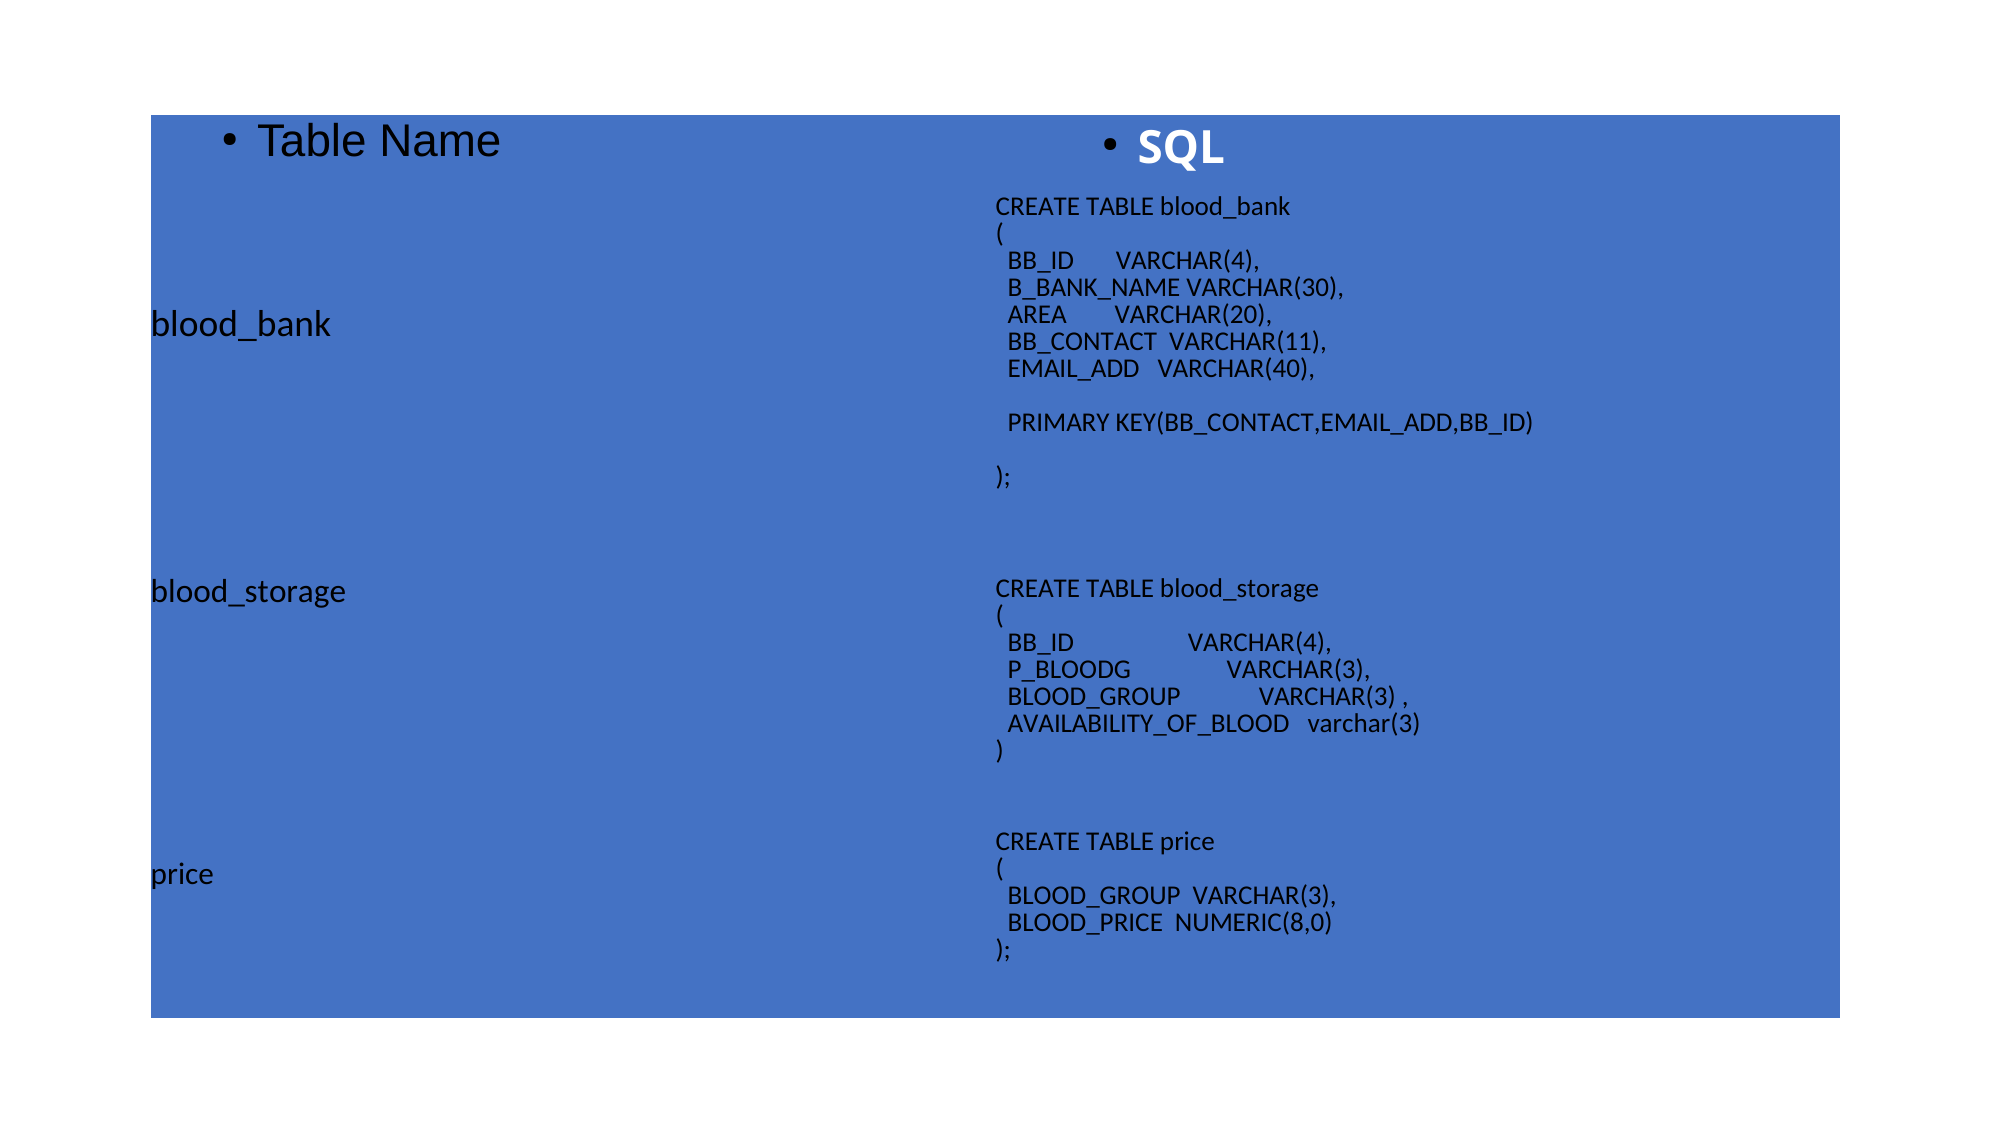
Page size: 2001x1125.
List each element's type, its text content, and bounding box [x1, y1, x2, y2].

table_cell blood_storage [151, 577, 996, 830]
table_cell CREATE TABLE blood_bank ( BB_ID VARCHAR(4), B_BANK_NAME VARCHAR(30), AREA VARCHAR(20), BB_CONTACT VARCHAR(11), EMAIL_ADD VARCHAR(40), PRIMARY KEY(BB_CONTACT,EMAIL_ADD,BB_ID) ); [996, 195, 1840, 577]
table_cell CREATE TABLE blood_storage ( BB_ID VARCHAR(4), P_BLOODG VARCHAR(3), BLOOD_GROUP VARCHAR(3) , AVAILABILITY_OF_BLOOD varchar(3) ) [996, 577, 1840, 830]
table_cell blood_bank [151, 195, 996, 577]
table_cell CREATE TABLE price ( BLOOD_GROUP VARCHAR(3), BLOOD_PRICE NUMERIC(8,0) ); [996, 830, 1840, 1018]
table_header Table Name [151, 115, 996, 195]
table_header SQL [996, 115, 1840, 195]
table_cell price [151, 830, 996, 1018]
